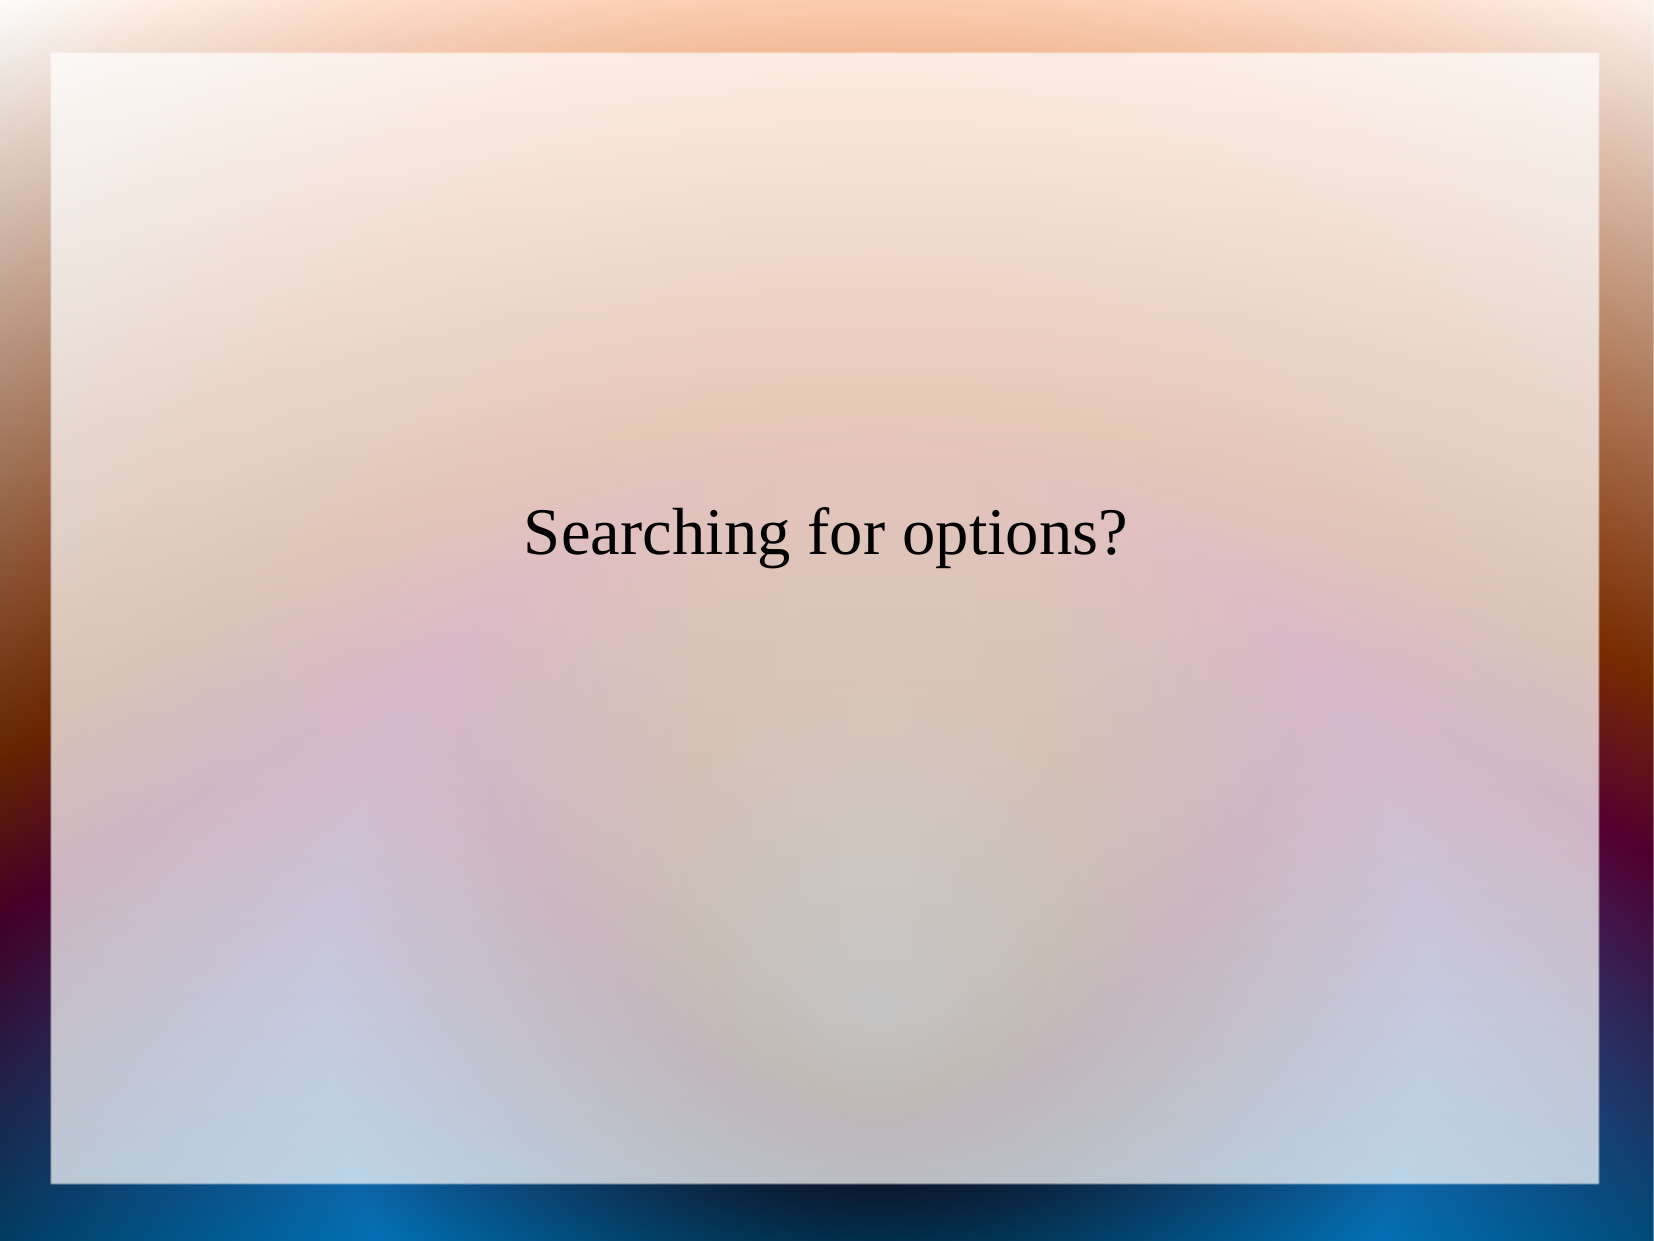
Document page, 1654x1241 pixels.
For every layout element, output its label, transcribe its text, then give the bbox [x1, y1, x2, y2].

picture [0, 0, 1654, 1241]
subtitle Searching for options? [82, 55, 1571, 1010]
